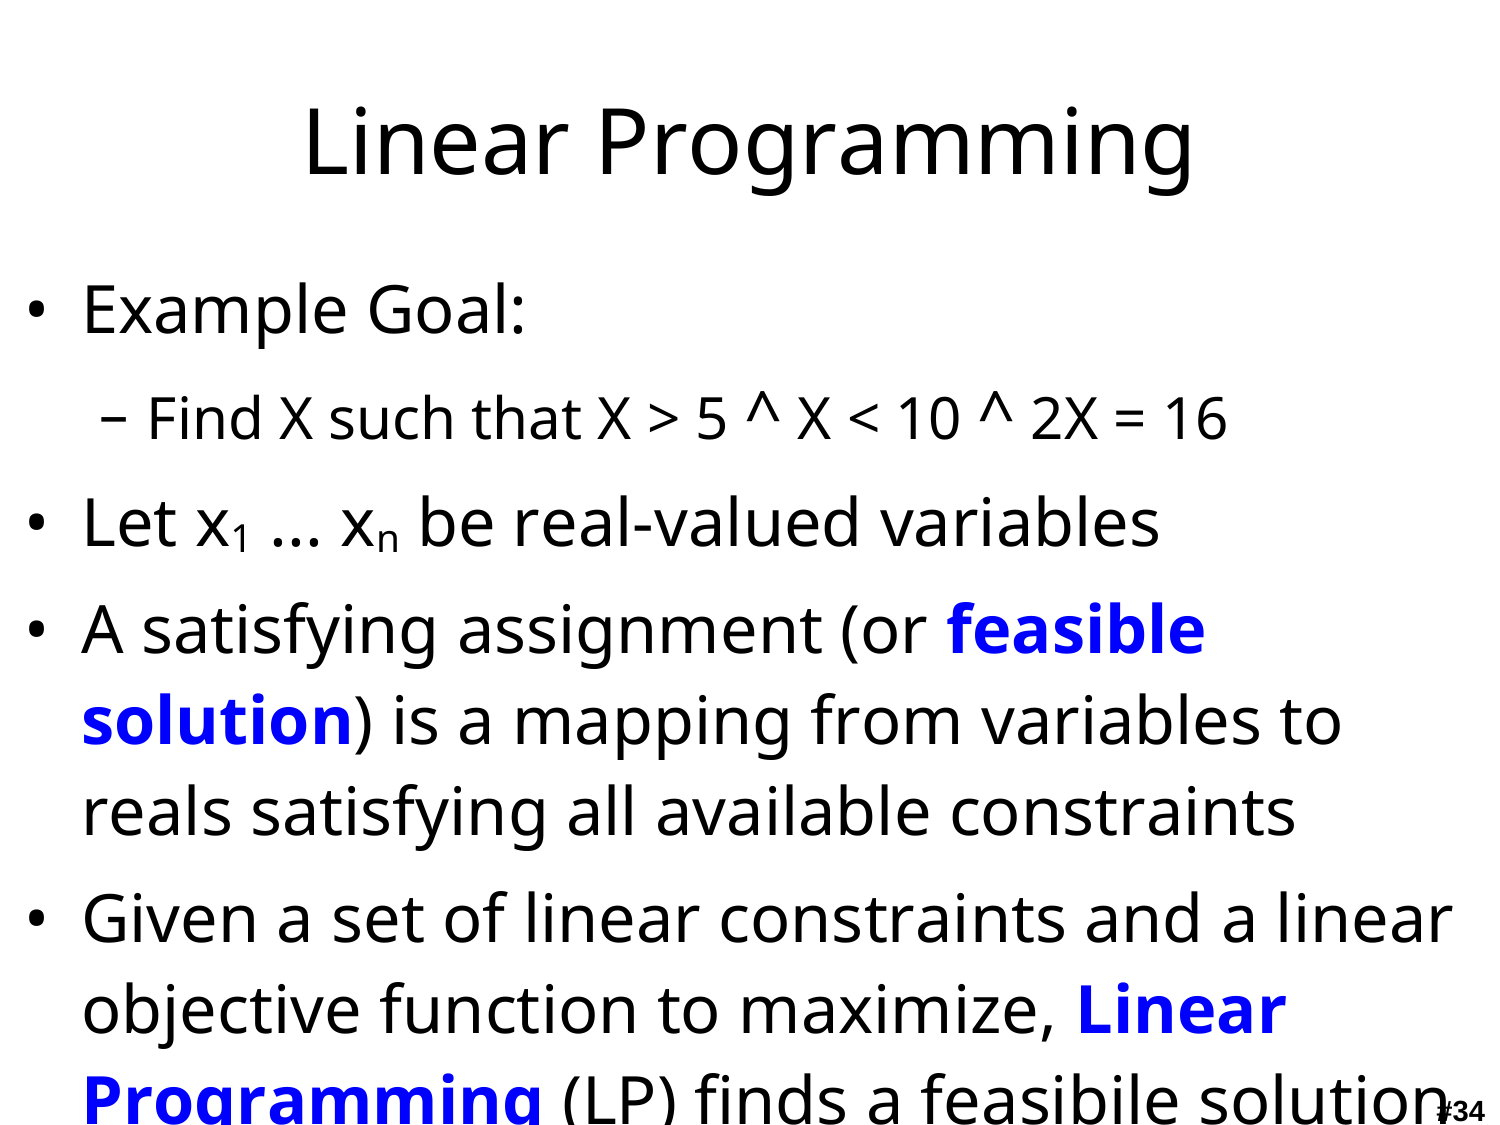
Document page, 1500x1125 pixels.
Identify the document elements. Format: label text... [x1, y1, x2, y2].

title Linear Programming [24, 45, 1476, 233]
list Example Goal: Find X such that X > 5 ^ X < 10 ^ 2X = 16 Let x1 ... xn be real-valued variables A satisfying assignment (or feasible solution) is a mapping from variables to reals satisfying all available constraints Given a set of linear constraints and a linear objective function to maximize, Linear Programming (LP) finds a feasibile solution that maximizes the objective function. [24, 262, 1476, 1120]
